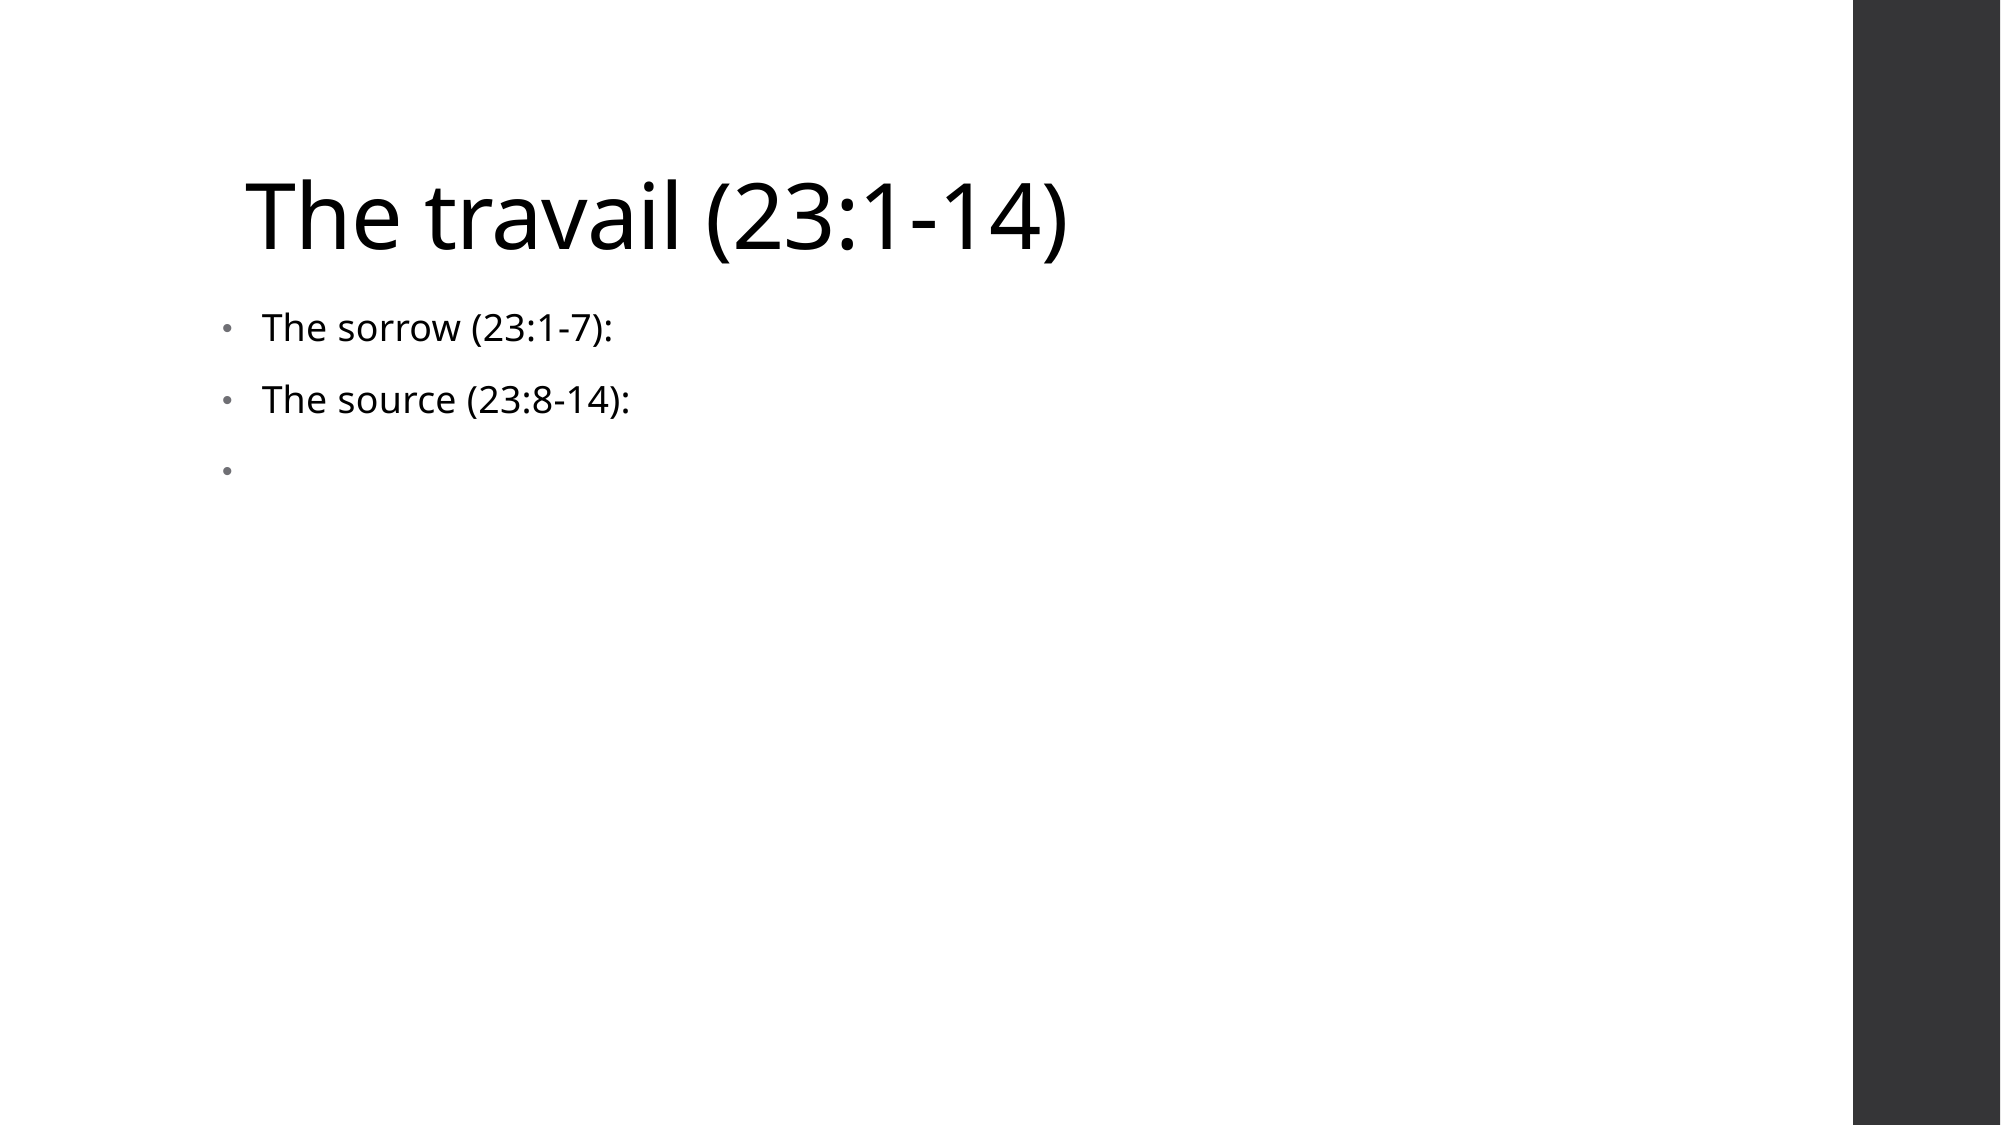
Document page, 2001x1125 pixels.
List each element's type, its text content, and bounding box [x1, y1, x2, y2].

list The sorrow (23:1-7): The source (23:8-14): [206, 299, 1617, 1014]
title The travail (23:1-14) [206, 60, 1797, 278]
